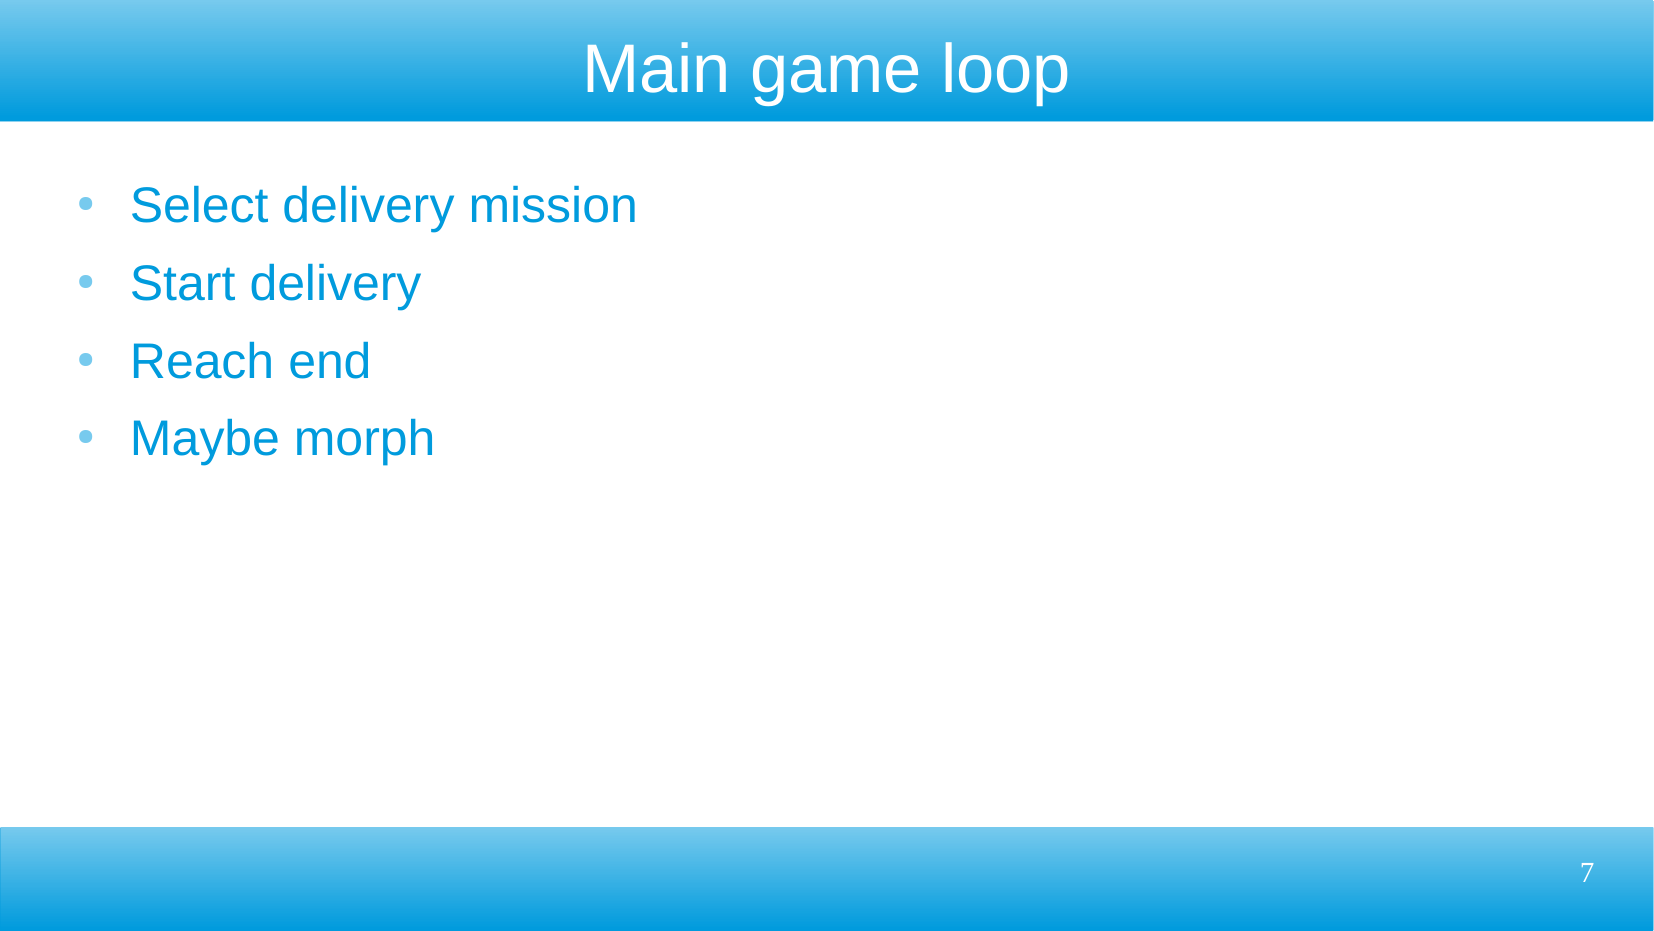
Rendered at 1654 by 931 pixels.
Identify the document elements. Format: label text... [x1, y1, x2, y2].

list Select delivery mission Start delivery Reach end Maybe morph [59, 177, 1595, 768]
title Main game loop [59, 29, 1595, 108]
